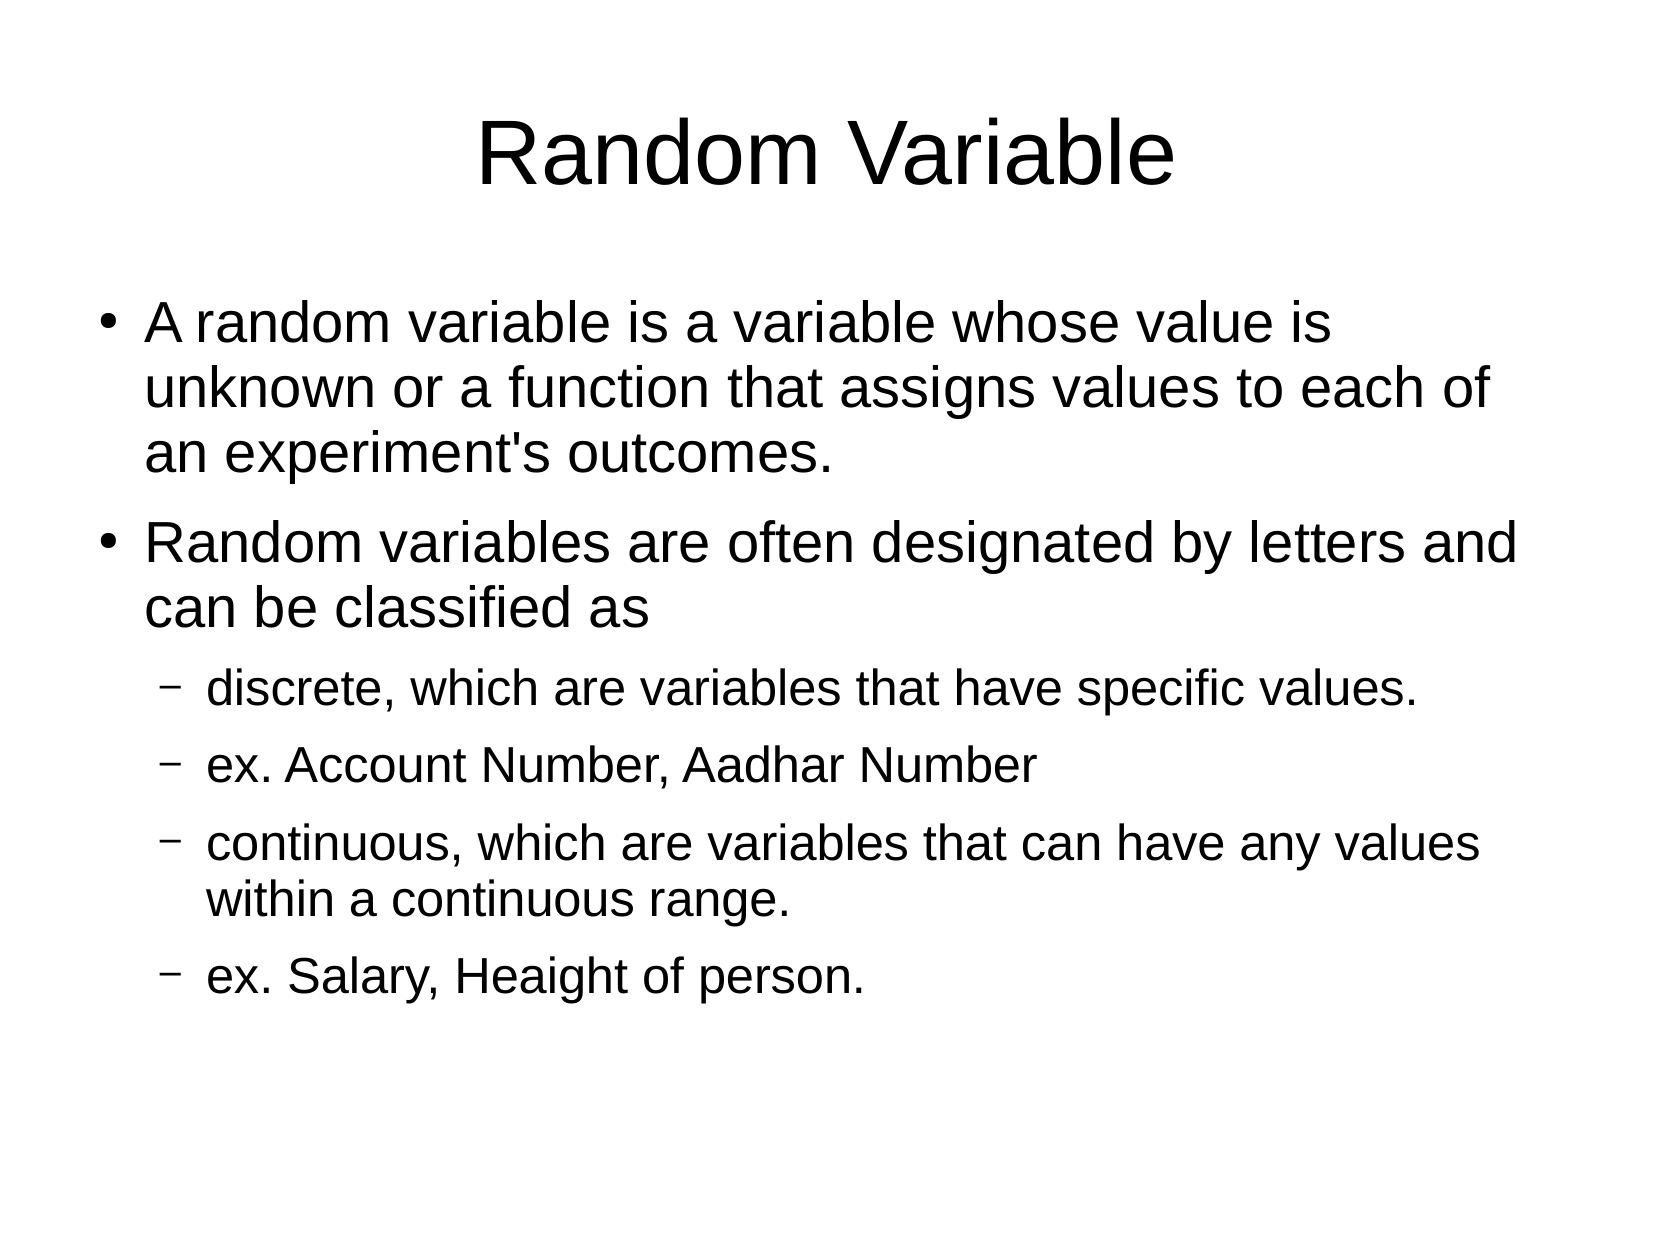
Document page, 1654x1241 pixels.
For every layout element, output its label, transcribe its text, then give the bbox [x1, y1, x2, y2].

list A random variable is a variable whose value is unknown or a function that assigns values to each of an experiment's outcomes. Random variables are often designated by letters and can be classified as discrete, which are variables that have specific values. ex. Account Number, Aadhar Number continuous, which are variables that can have any values within a continuous range. ex. Salary, Heaight of person. [82, 290, 1571, 1010]
title Random Variable [82, 49, 1571, 257]
